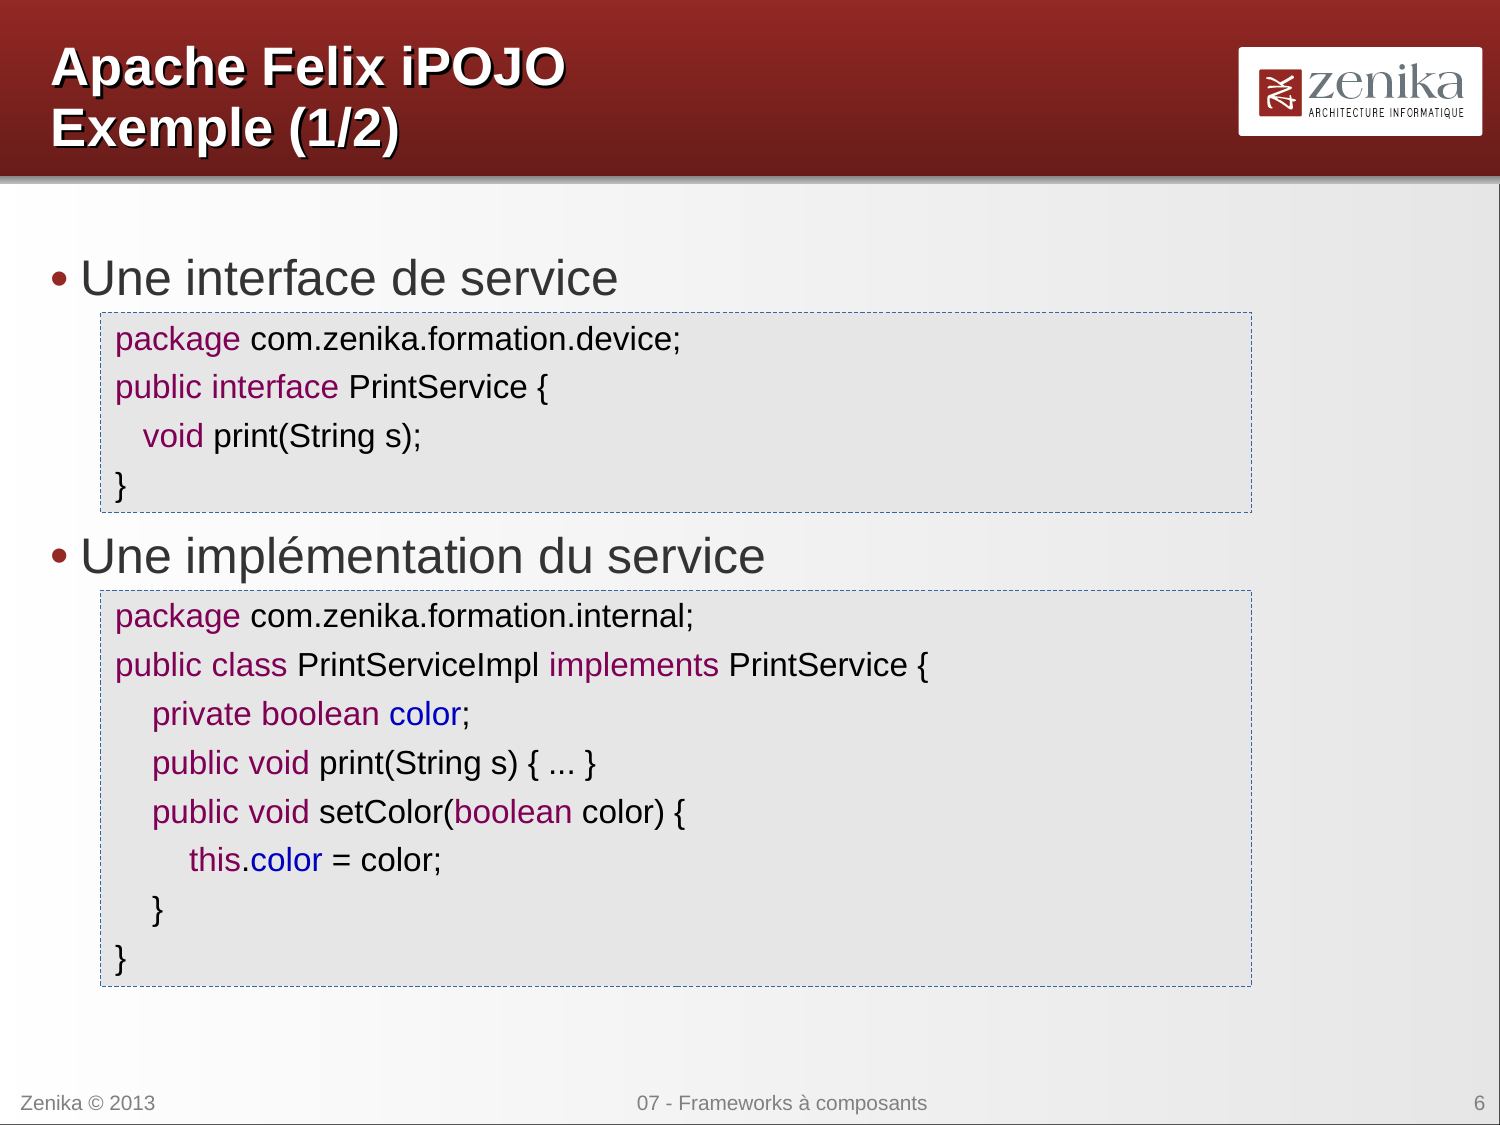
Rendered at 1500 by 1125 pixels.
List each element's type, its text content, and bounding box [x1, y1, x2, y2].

list package com.zenika.formation.device; public interface PrintService { void print(String s); } [100, 312, 1252, 513]
list package com.zenika.formation.internal; public class PrintServiceImpl implements PrintService { private boolean color; public void print(String s) { ... } public void setColor(boolean color) { this.color = color; } } [100, 590, 1252, 987]
title Apache Felix iPOJO Exemple (1/2) [50, 22, 1206, 172]
picture [1257, 58, 1464, 125]
list Une interface de service Une implémentation du service [50, 249, 1435, 1064]
